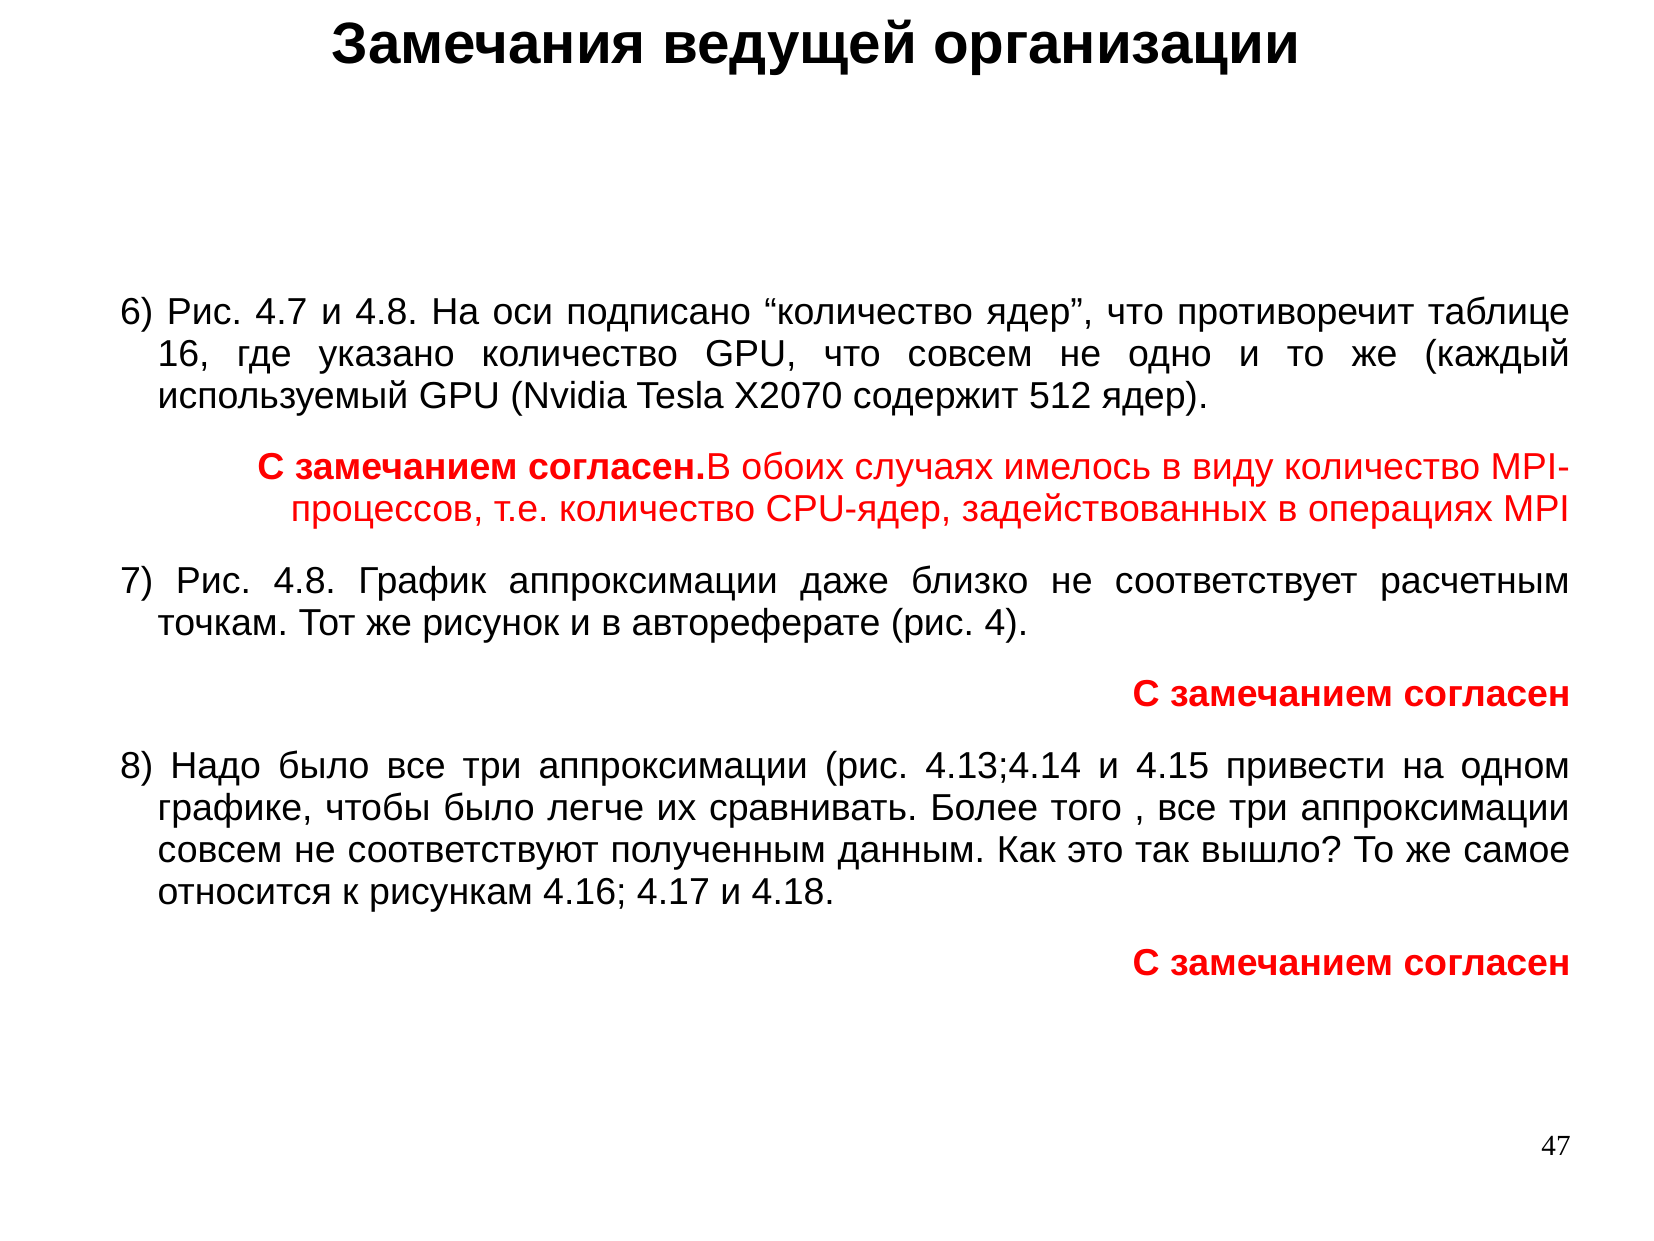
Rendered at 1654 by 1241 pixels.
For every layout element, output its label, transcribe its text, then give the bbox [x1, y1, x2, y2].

title Замечания ведущей организации [71, 0, 1561, 148]
list 6) Рис. 4.7 и 4.8. На оси подписано “количество ядер”, что противоречит таблице 16, где указано количество GPU, что совсем не одно и то же (каждый используемый GPU (Nvidia Tesla X2070 содержит 512 ядер). С замечанием согласен.В обоих случаях имелось в виду количество MPI-процессов, т.е. количество CPU-ядер, задействованных в операциях MPI 7) Рис. 4.8. График аппроксимации даже близко не соответствует расчетным точкам. Тот же рисунок и в автореферате (рис. 4). С замечанием согласен 8) Надо было все три аппроксимации (рис. 4.13;4.14 и 4.15 привести на одном графике, чтобы было легче их сравнивать. Более того , все три аппроксимации совсем не соответствуют полученным данным. Как это так вышло? То же самое относится к рисункам 4.16; 4.17 и 4.18. С замечанием согласен [82, 290, 1571, 1010]
